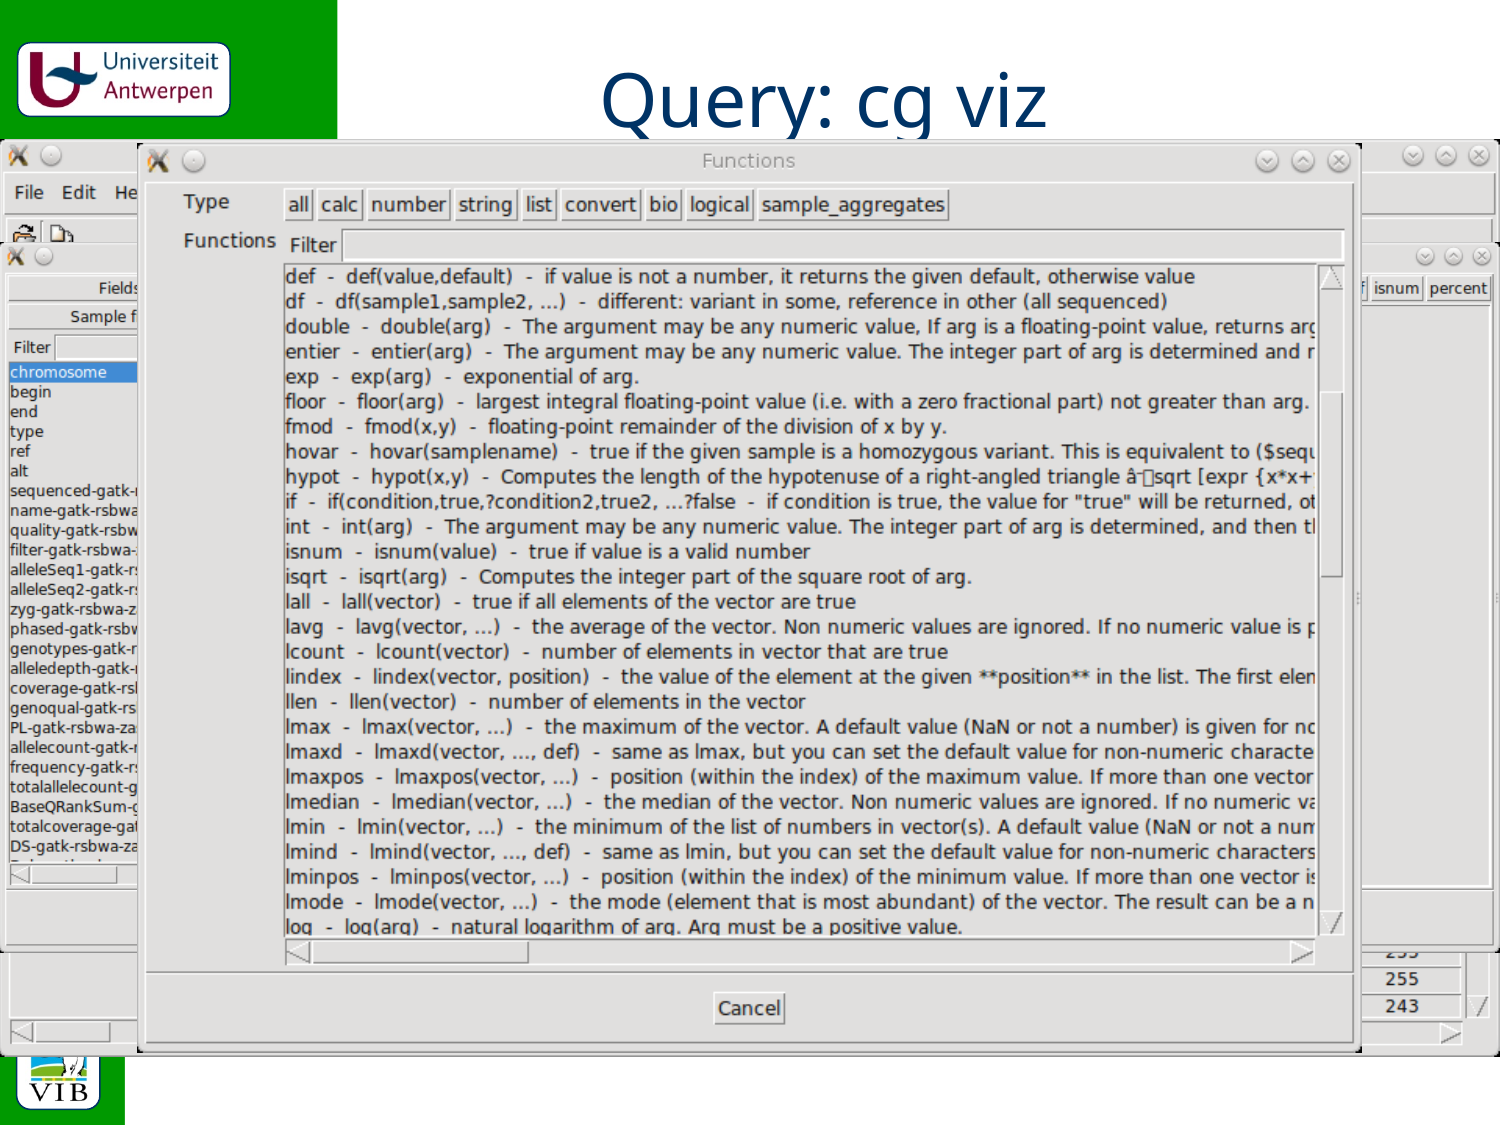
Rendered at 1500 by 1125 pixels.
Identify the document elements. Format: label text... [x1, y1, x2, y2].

title Query: cg viz [584, 0, 1500, 139]
picture [0, 139, 1500, 1107]
picture [25, 47, 223, 112]
